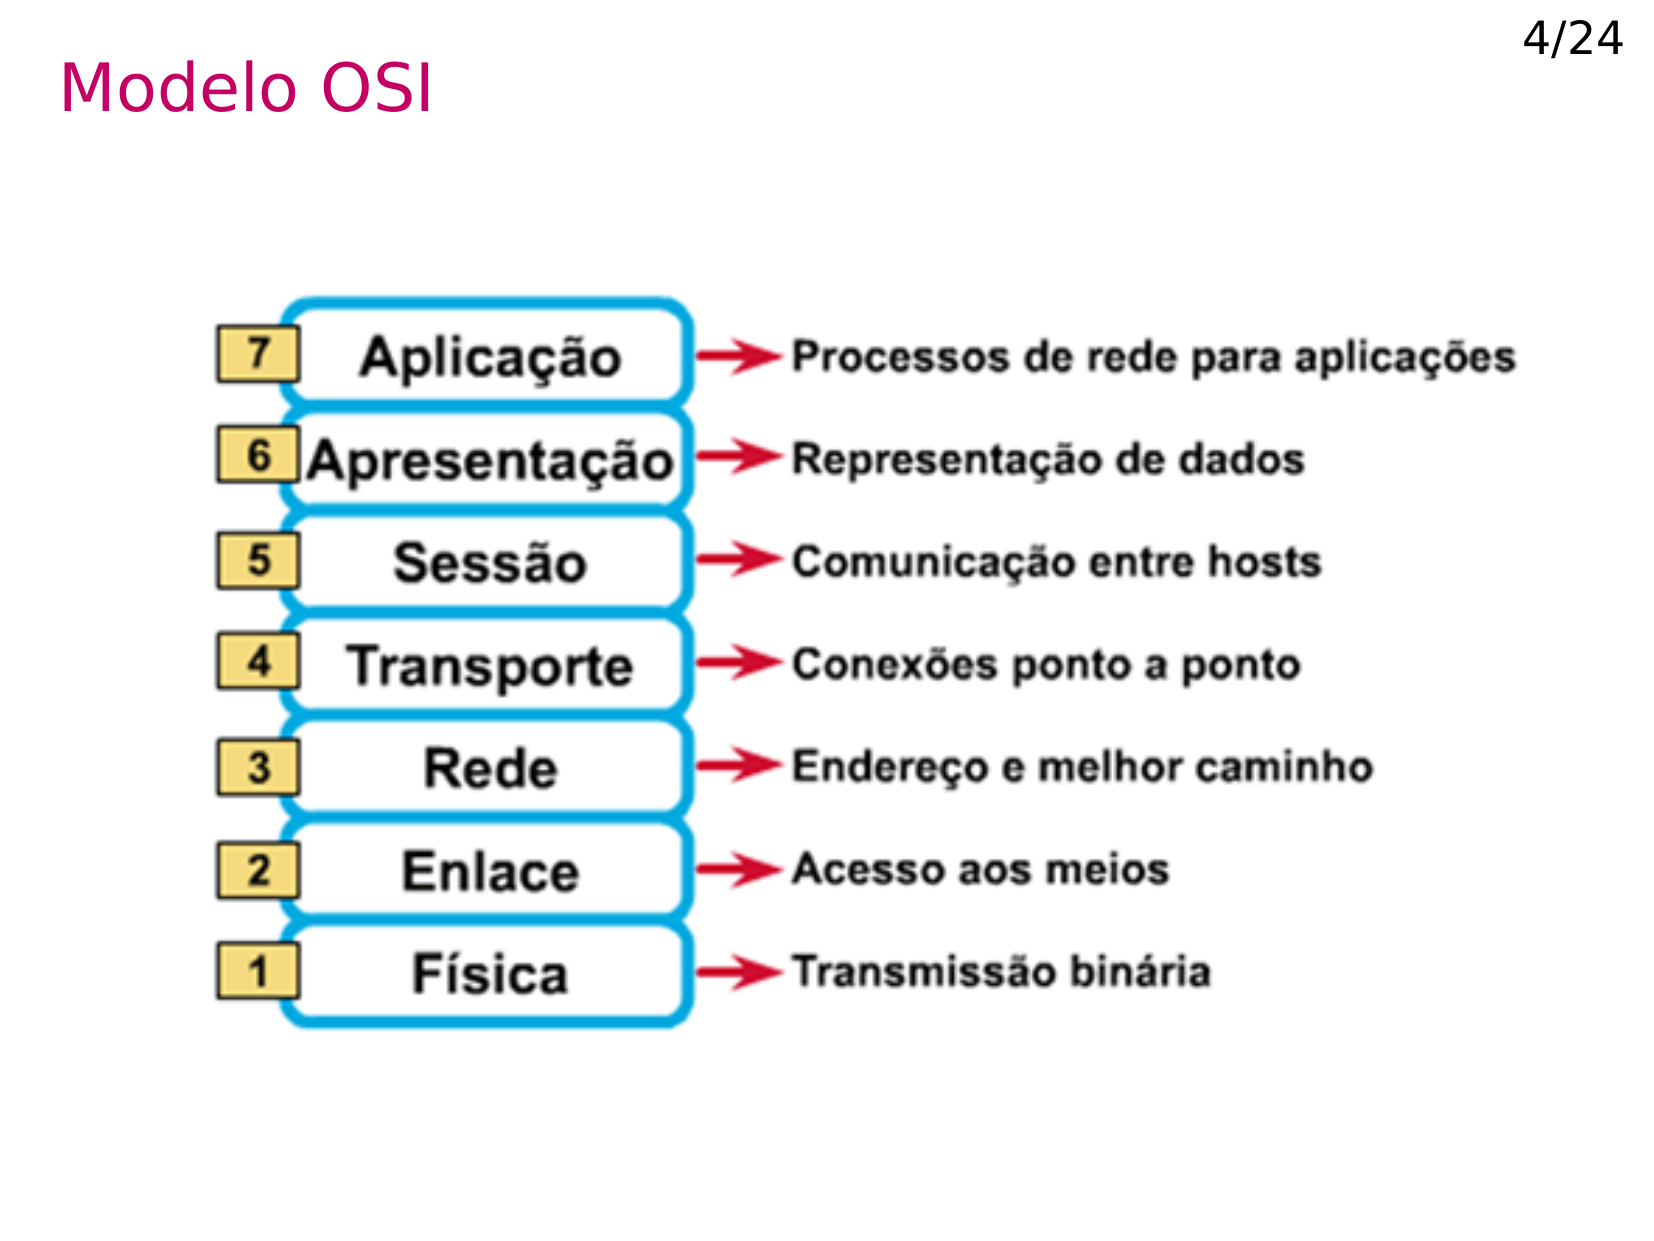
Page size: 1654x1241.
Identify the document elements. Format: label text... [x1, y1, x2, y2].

picture [207, 283, 1524, 1040]
title Modelo OSI [59, 29, 1625, 148]
